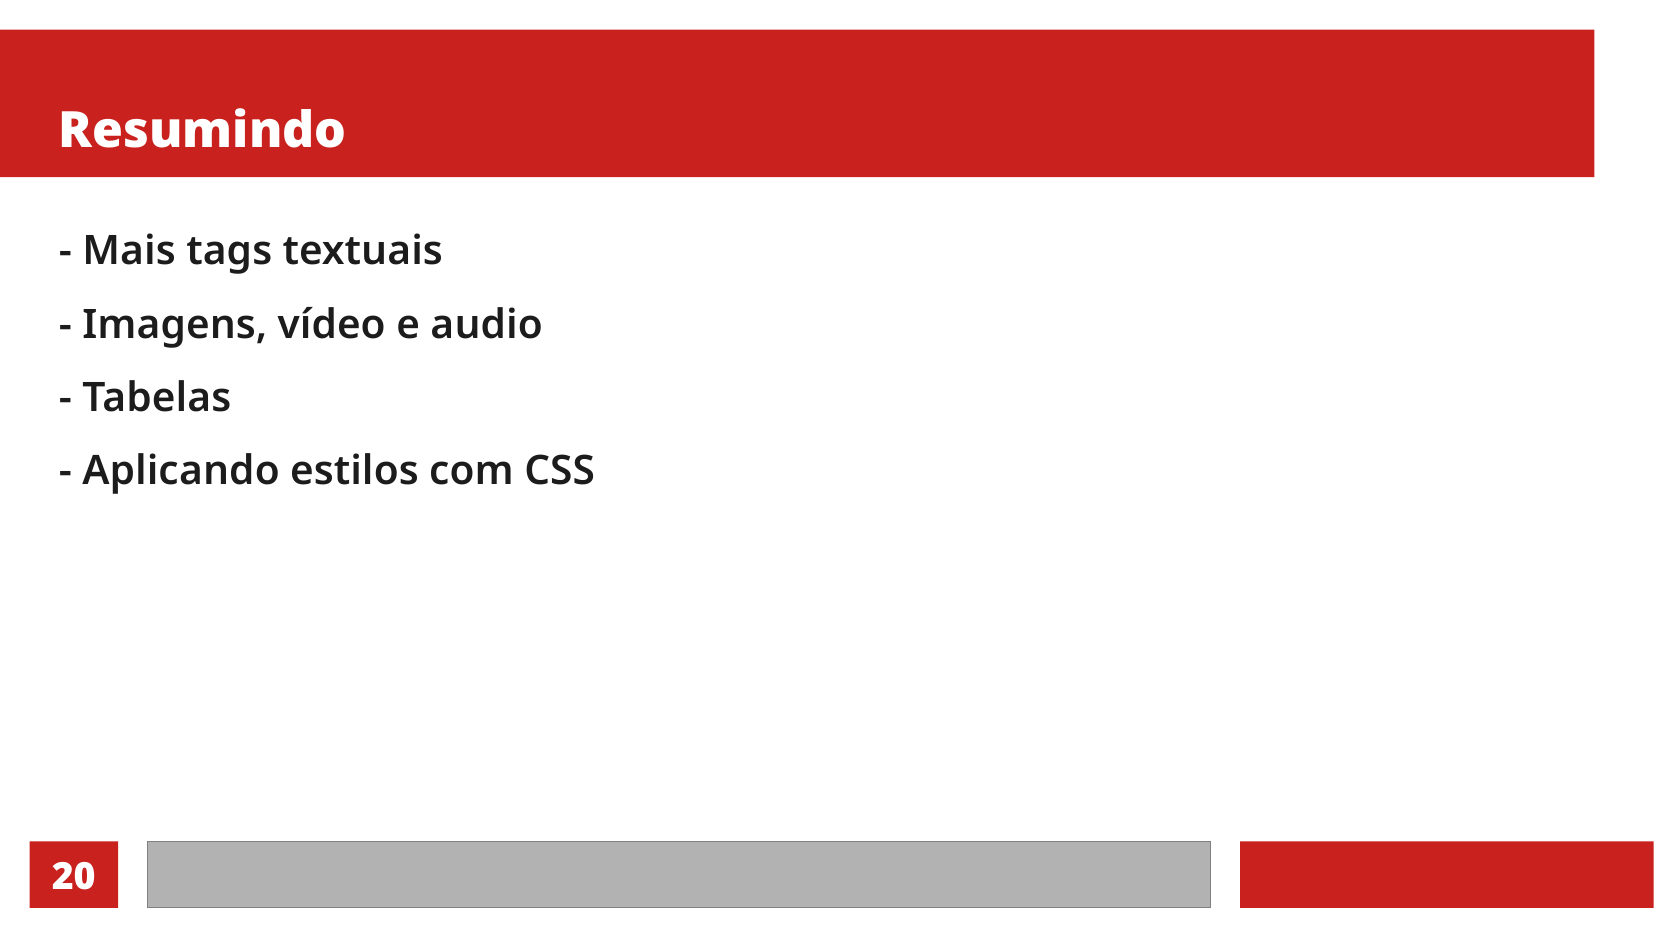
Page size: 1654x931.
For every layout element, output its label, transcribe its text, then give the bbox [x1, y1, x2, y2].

title Resumindo [59, 44, 1595, 163]
list - Mais tags textuais - Imagens, vídeo e audio - Tabelas - Aplicando estilos com CSS [59, 221, 1565, 798]
